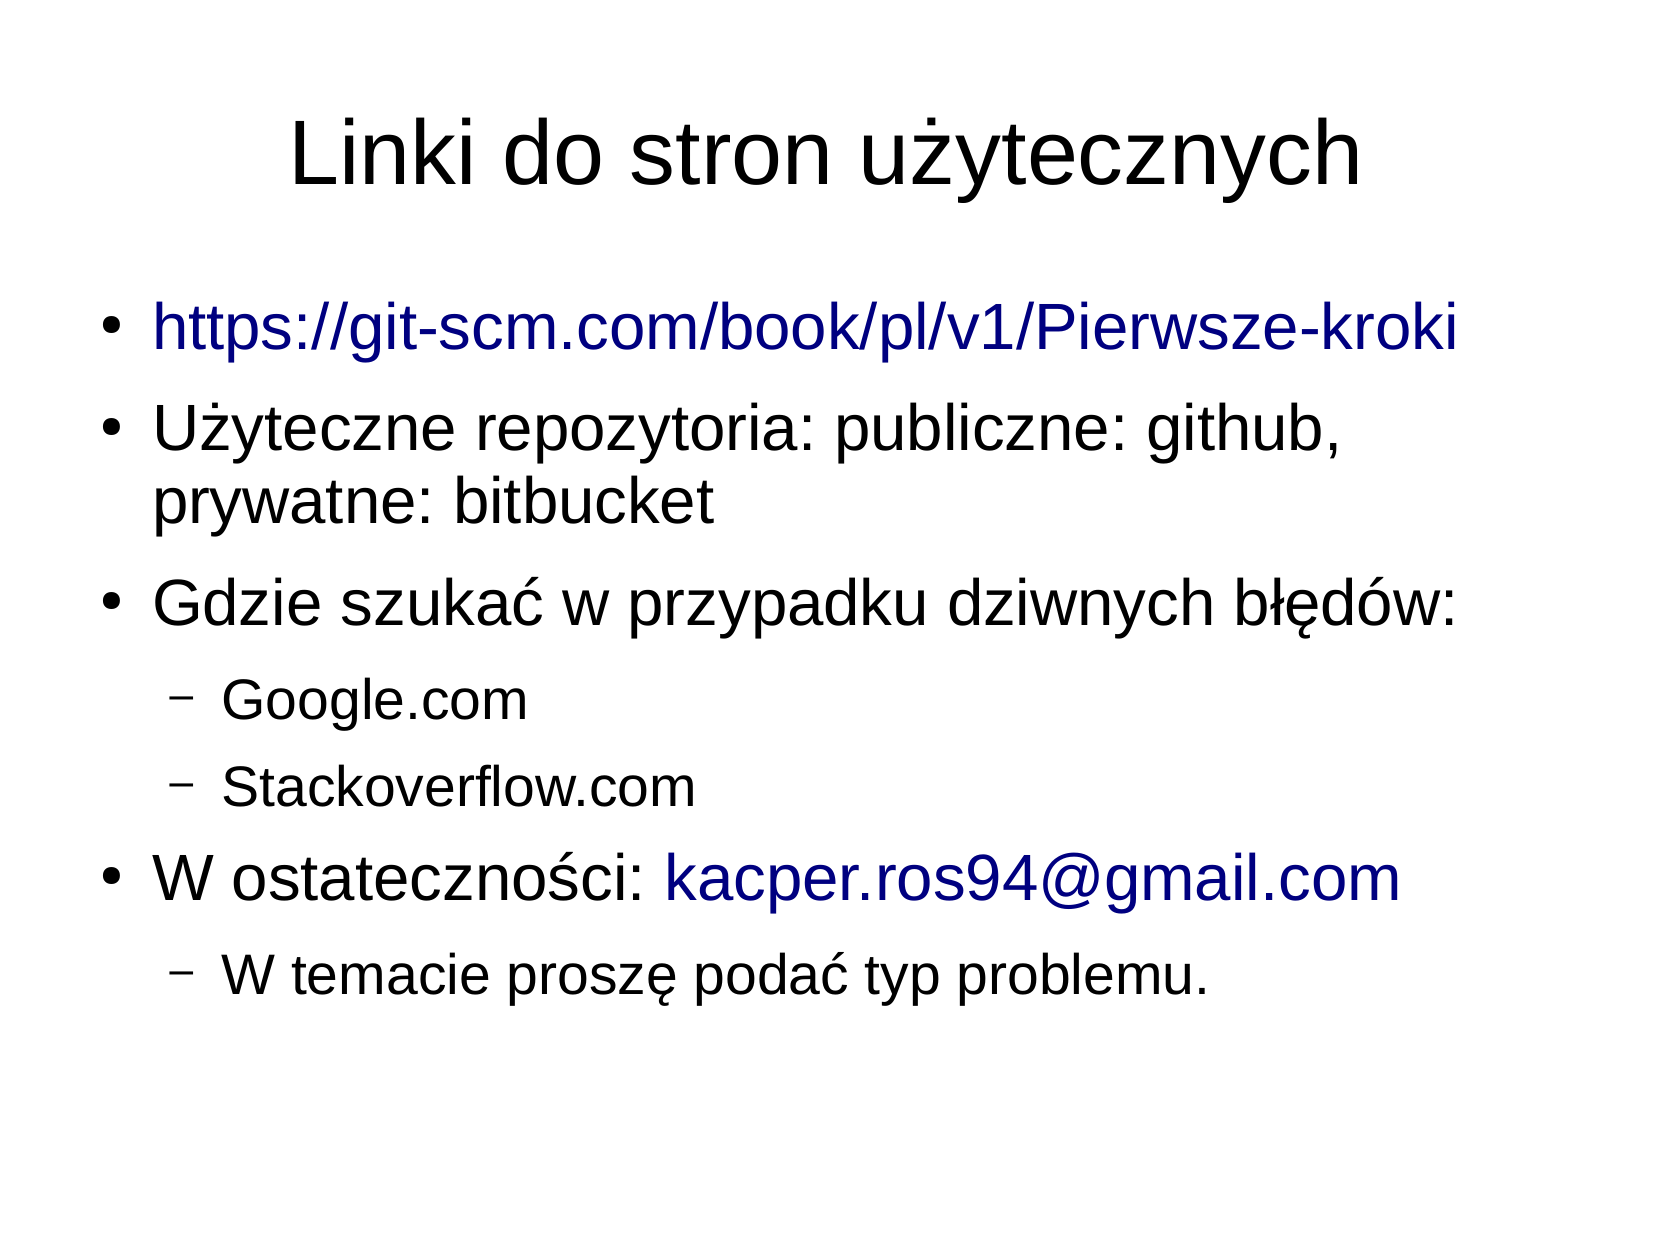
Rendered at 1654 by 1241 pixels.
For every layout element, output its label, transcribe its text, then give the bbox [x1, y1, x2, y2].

title Linki do stron użytecznych [82, 49, 1571, 257]
list https://git-scm.com/book/pl/v1/Pierwsze-kroki Użyteczne repozytoria: publiczne: github, prywatne: bitbucket Gdzie szukać w przypadku dziwnych błędów: Google.com Stackoverflow.com W ostateczności: kacper.ros94@gmail.com W temacie proszę podać typ problemu. [82, 290, 1571, 1010]
